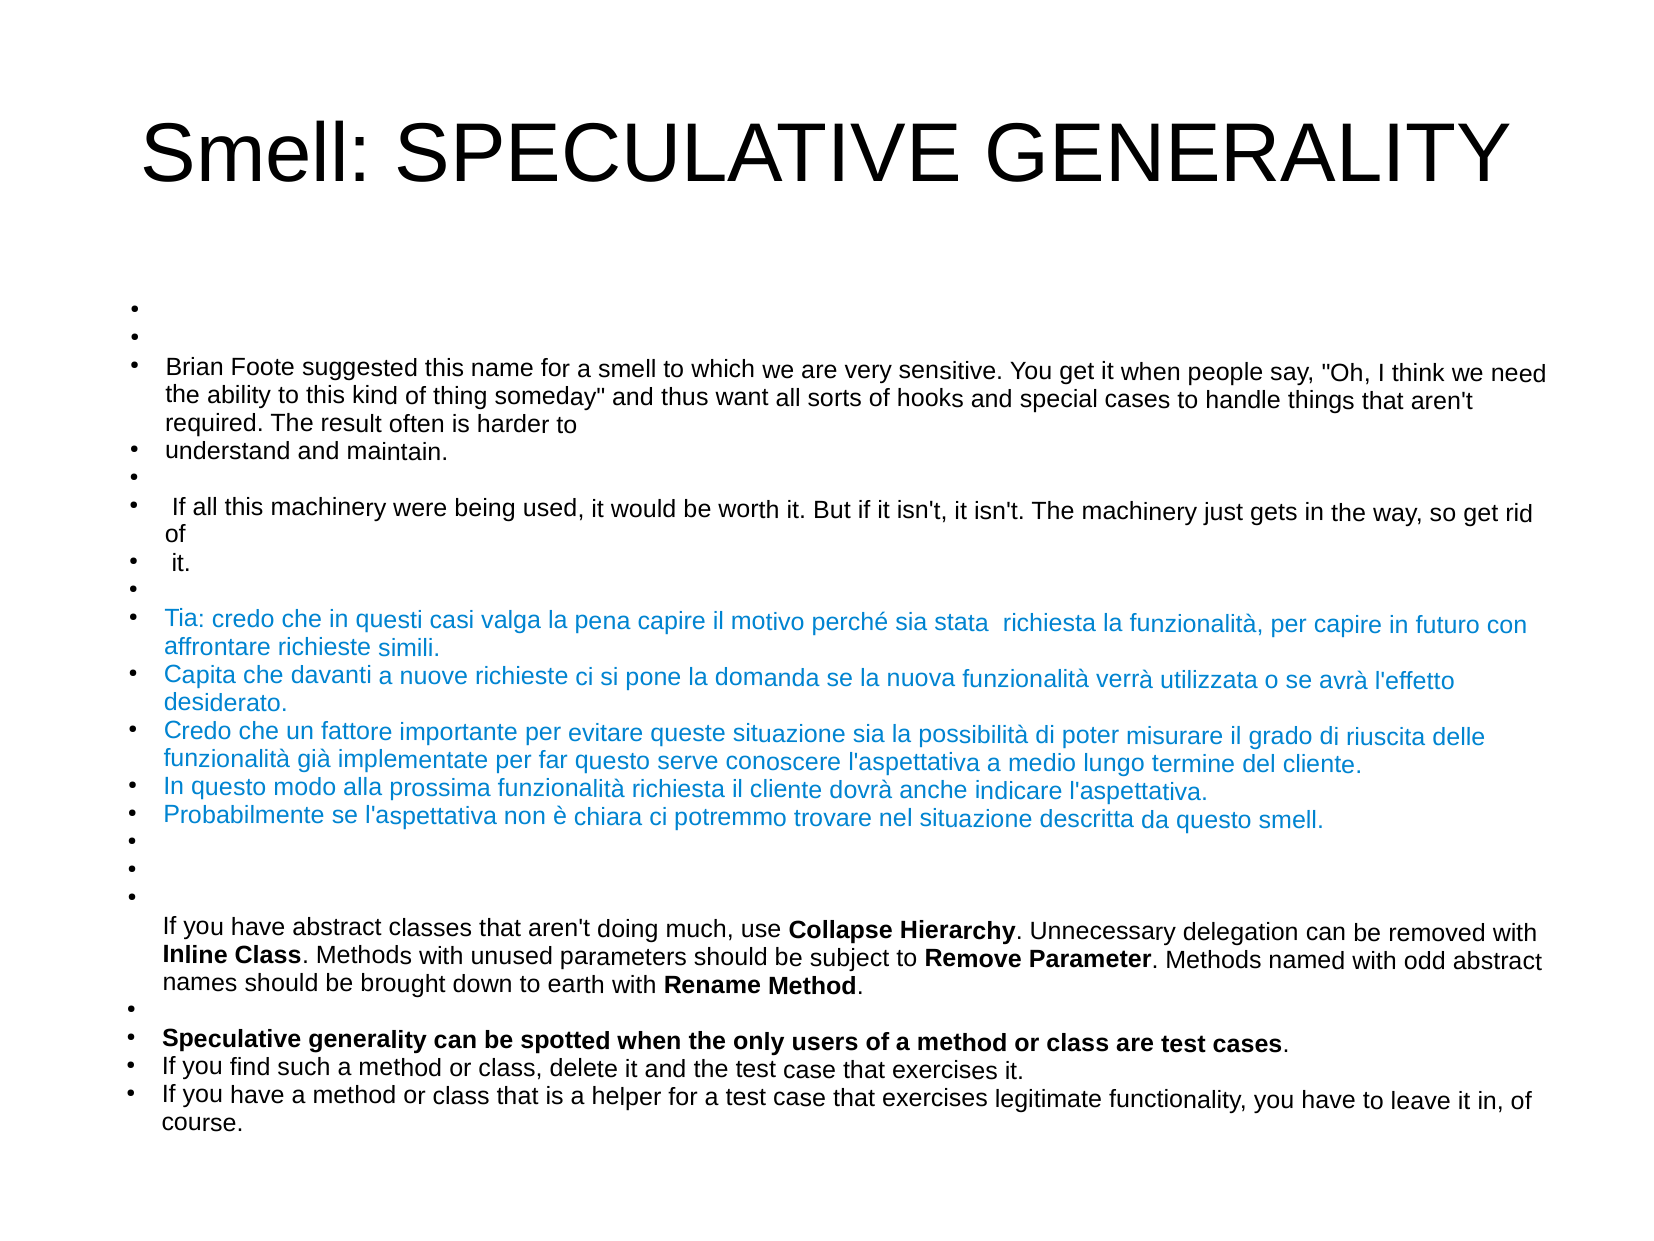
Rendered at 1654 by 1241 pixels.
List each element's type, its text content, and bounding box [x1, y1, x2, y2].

title Smell: SPECULATIVE GENERALITY [82, 49, 1571, 257]
text_box Brian Foote suggested this name for a smell to which we are very sensitive. You get it when people say, "Oh, I think we need the ability to this kind of thing someday" and thus want all sorts of hooks and special cases to handle things that aren't required. The result often is harder to understand and maintain. If all this machinery were being used, it would be worth it. But if it isn't, it isn't. The machinery just gets in the way, so get rid of it. Tia: credo che in questi casi valga la pena capire il motivo perché sia stata richiesta la funzionalità, per capire in futuro con affrontare richieste simili. Capita che davanti a nuove richieste ci si pone la domanda se la nuova funzionalità verrà utilizzata o se avrà l'effetto desiderato. Credo che un fattore importante per evitare queste situazione sia la possibilità di poter misurare il grado di riuscita delle funzionalità già implementate per far questo serve conoscere l'aspettativa a medio lungo termine del cliente. In questo modo alla prossima funzionalità richiesta il cliente dovrà anche indicare l'aspettativa. Probabilmente se l'aspettativa non è chiara ci potremmo trovare nel situazione descritta da questo smell. If you have abstract classes that aren't doing much, use Collapse Hierarchy. Unnecessary delegation can be removed with Inline Class. Methods with unused parameters should be subject to Remove Parameter. Methods named with odd abstract names should be brought down to earth with Rename Method. Speculative generality can be spotted when the only users of a method or class are test cases. If you find such a method or class, delete it and the test case that exercises it. If you have a method or class that is a helper for a test case that exercises legitimate functionality, you have to leave it in, of course. [90, 242, 1560, 1197]
